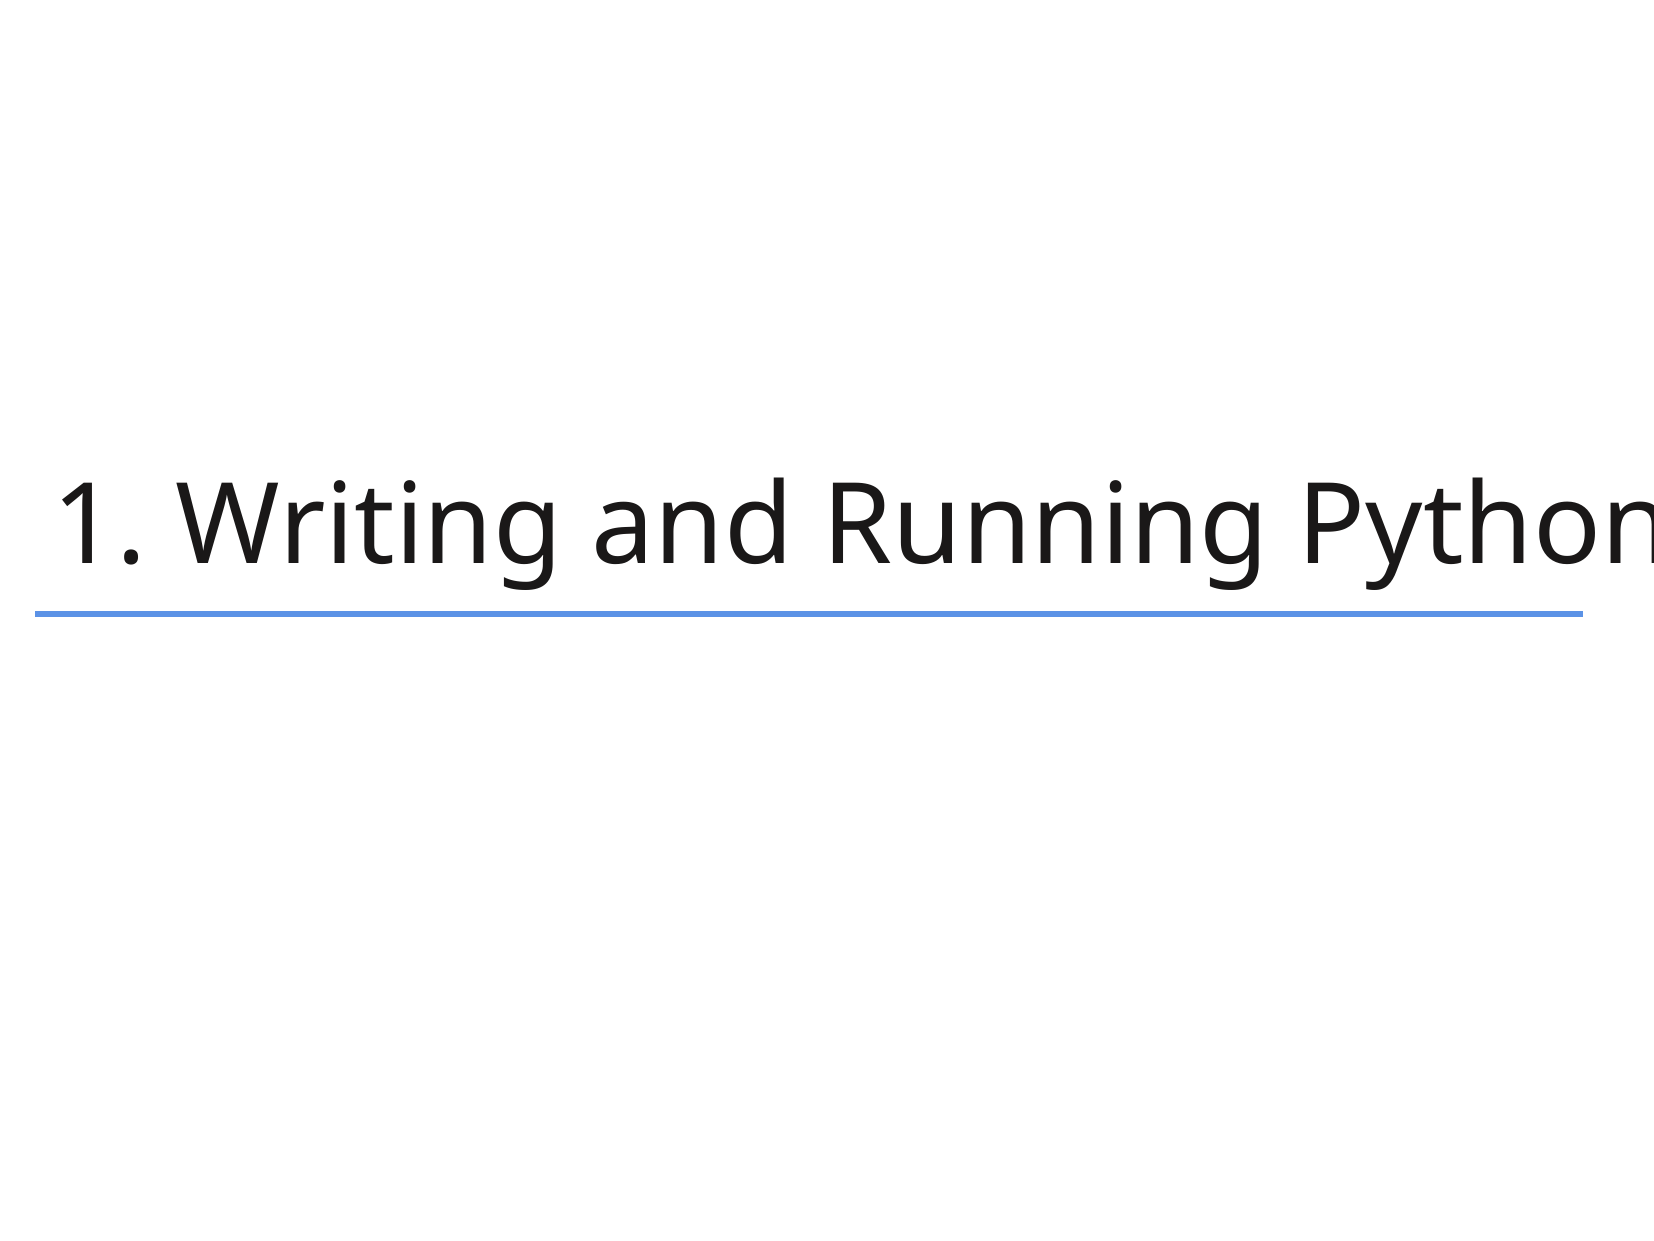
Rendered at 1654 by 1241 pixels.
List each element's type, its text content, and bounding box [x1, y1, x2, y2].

text_box 1. Writing and Running Python Code [37, 435, 1612, 594]
